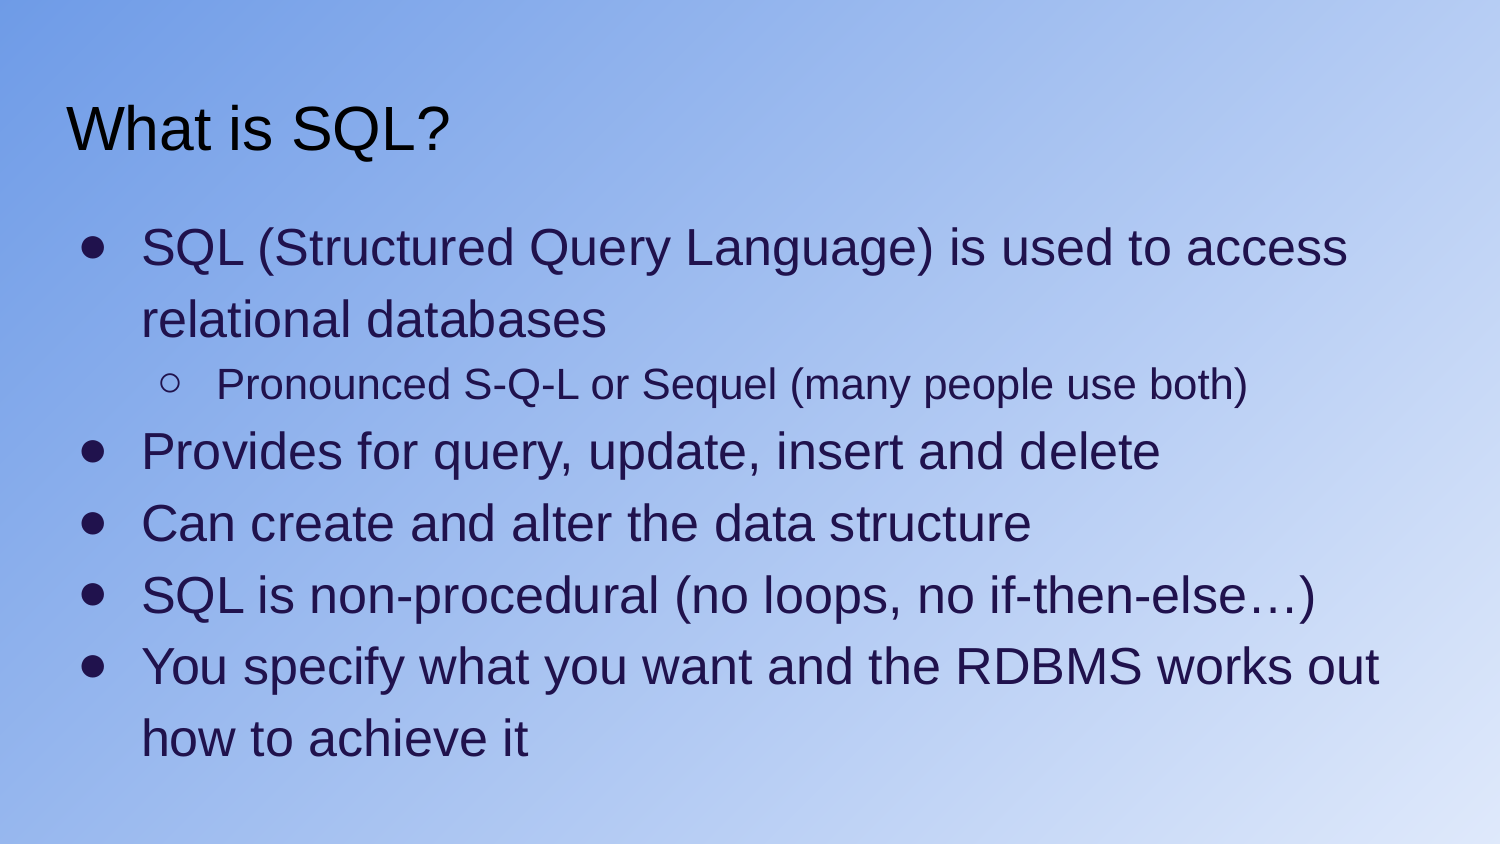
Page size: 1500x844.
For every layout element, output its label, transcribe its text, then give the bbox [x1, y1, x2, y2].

title What is SQL? [51, 72, 1449, 167]
list SQL (Structured Query Language) is used to access relational databases Pronounced S-Q-L or Sequel (many people use both) Provides for query, update, insert and delete Can create and alter the data structure SQL is non-procedural (no loops, no if-then-else…) You specify what you want and the RDBMS works out how to achieve it [51, 189, 1449, 750]
